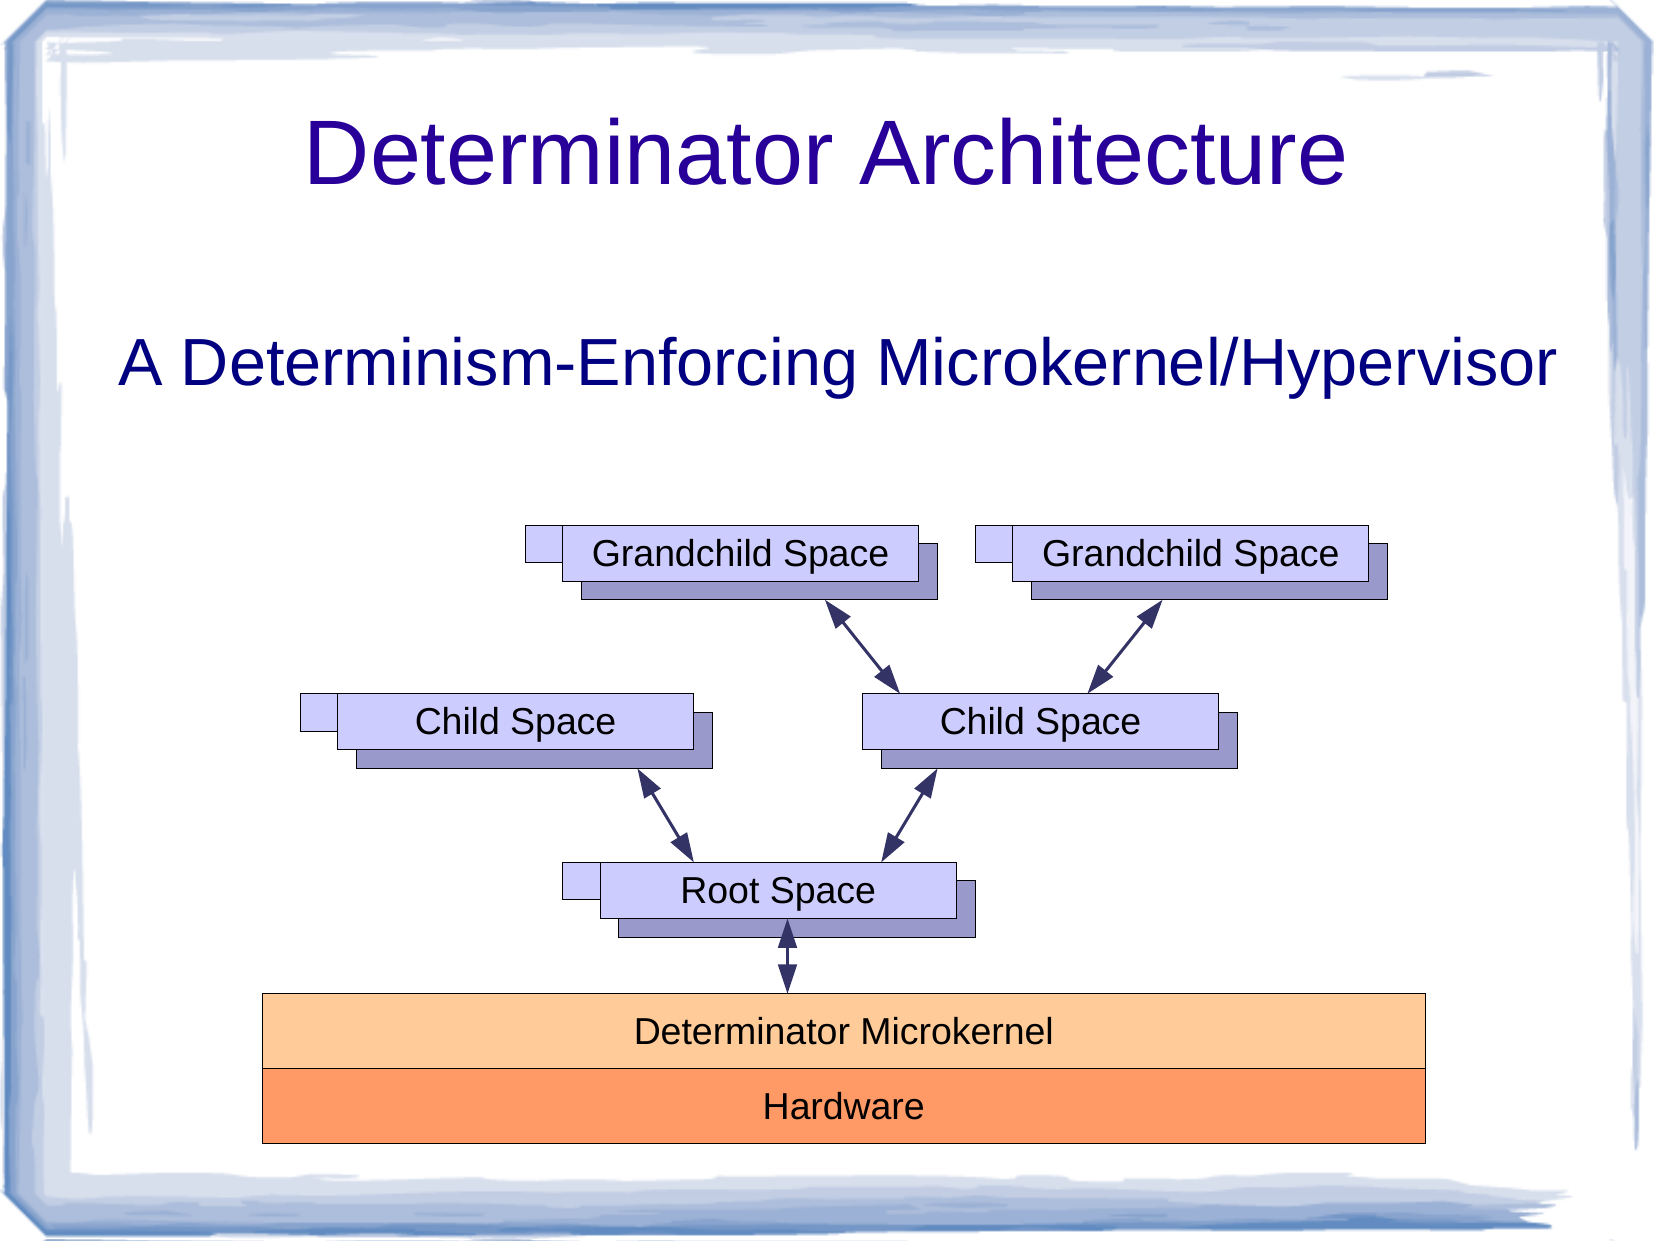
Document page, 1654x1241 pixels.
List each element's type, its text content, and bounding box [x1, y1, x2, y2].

text_box [525, 525, 563, 563]
text_box [881, 712, 1238, 769]
text_box [618, 919, 787, 938]
text_box [356, 712, 713, 769]
text_box Grandchild Space [1012, 525, 1369, 582]
text_box Child Space [862, 693, 1219, 750]
title Determinator Architecture [82, 49, 1571, 257]
text_box Root Space [600, 862, 957, 919]
text_box [975, 525, 1013, 563]
text_box [788, 880, 976, 938]
text_box Hardware [262, 1068, 1426, 1144]
text_box [581, 543, 938, 600]
text_box [562, 862, 600, 900]
picture [0, 0, 1654, 1241]
text_box Child Space [337, 693, 694, 750]
text_box [1031, 543, 1388, 600]
list A Determinism-Enforcing Microkernel/Hypervisor [118, 324, 1571, 413]
text_box [300, 693, 338, 732]
text_box Determinator Microkernel [262, 993, 1426, 1068]
text_box Grandchild Space [562, 525, 919, 582]
